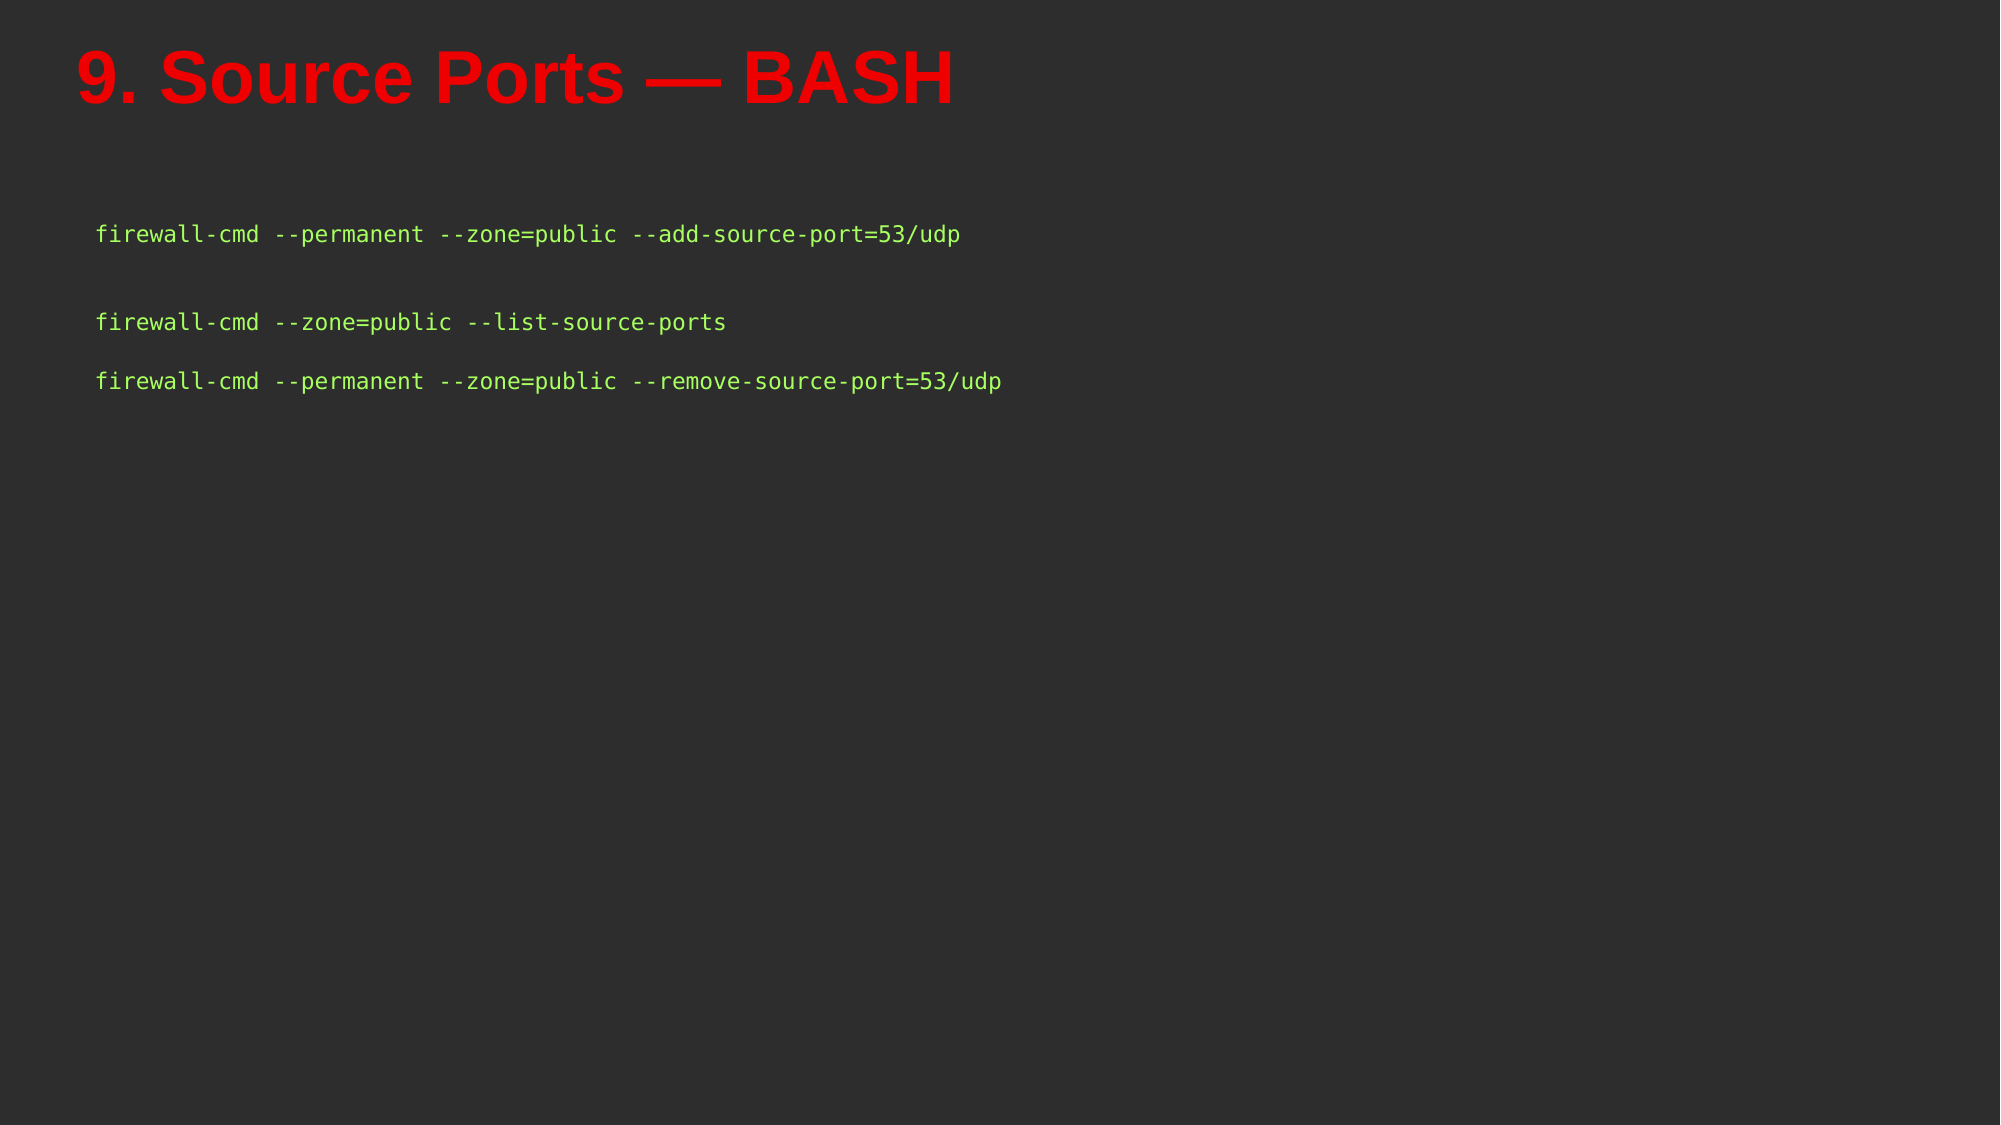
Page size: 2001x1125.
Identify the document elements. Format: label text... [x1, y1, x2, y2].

text_box firewall-cmd --permanent --zone=public --add-source-port=53/udp firewall-cmd --zone=public --list-source-ports firewall-cmd --permanent --zone=public --remove-source-port=53/udp [59, 194, 1942, 1093]
text_box 9. Source Ports — BASH [59, 23, 1942, 178]
